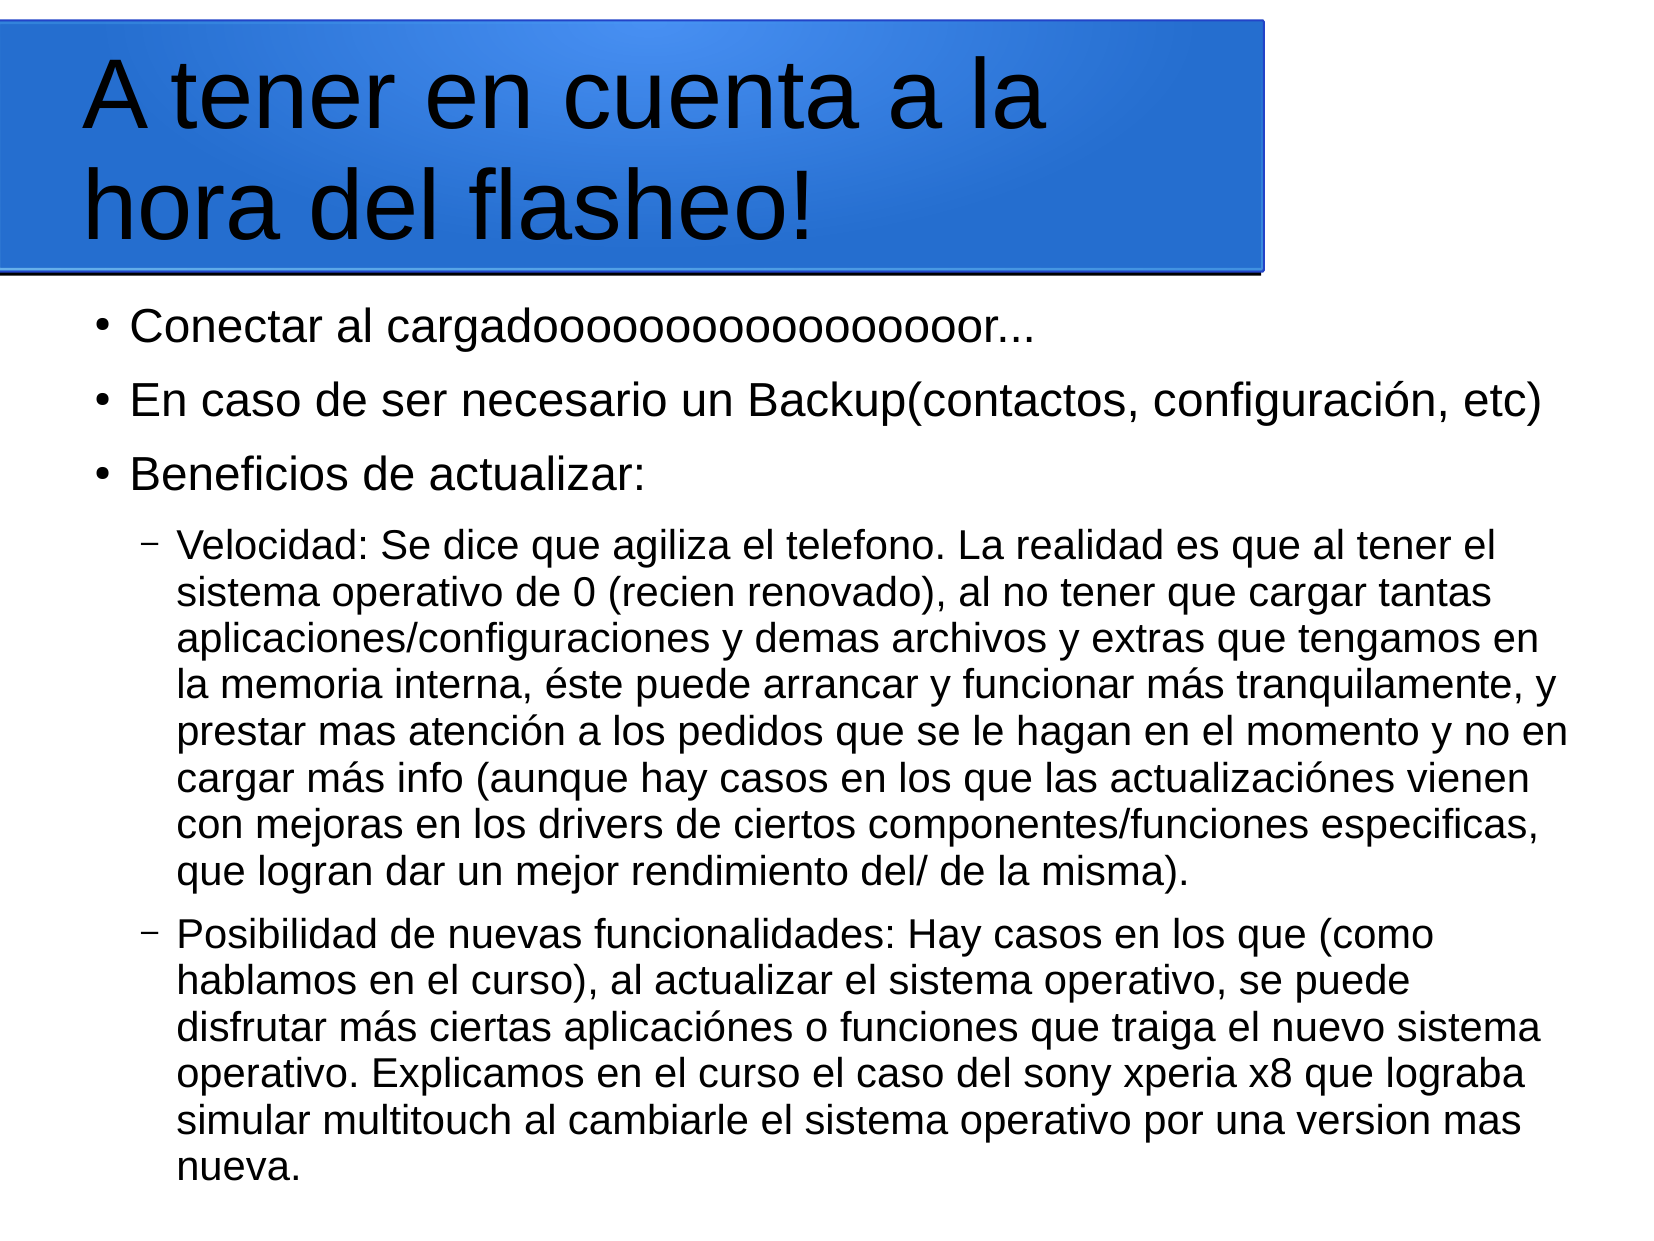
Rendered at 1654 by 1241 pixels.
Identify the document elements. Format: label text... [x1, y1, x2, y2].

title A tener en cuenta a la hora del flasheo! [82, 38, 1235, 261]
list Conectar al cargadooooooooooooooooor... En caso de ser necesario un Backup(contactos, configuración, etc) Beneficios de actualizar: Velocidad: Se dice que agiliza el telefono. La realidad es que al tener el sistema operativo de 0 (recien renovado), al no tener que cargar tantas aplicaciones/configuraciones y demas archivos y extras que tengamos en la memoria interna, éste puede arrancar y funcionar más tranquilamente, y prestar mas atención a los pedidos que se le hagan en el momento y no en cargar más info (aunque hay casos en los que las actualizaciónes vienen con mejoras en los drivers de ciertos componentes/funciones especificas, que logran dar un mejor rendimiento del/ de la misma). Posibilidad de nuevas funcionalidades: Hay casos en los que (como hablamos en el curso), al actualizar el sistema operativo, se puede disfrutar más ciertas aplicaciónes o funciones que traiga el nuevo sistema operativo. Explicamos en el curso el caso del sony xperia x8 que lograba simular multitouch al cambiarle el sistema operativo por una version mas nueva. [82, 299, 1571, 1193]
